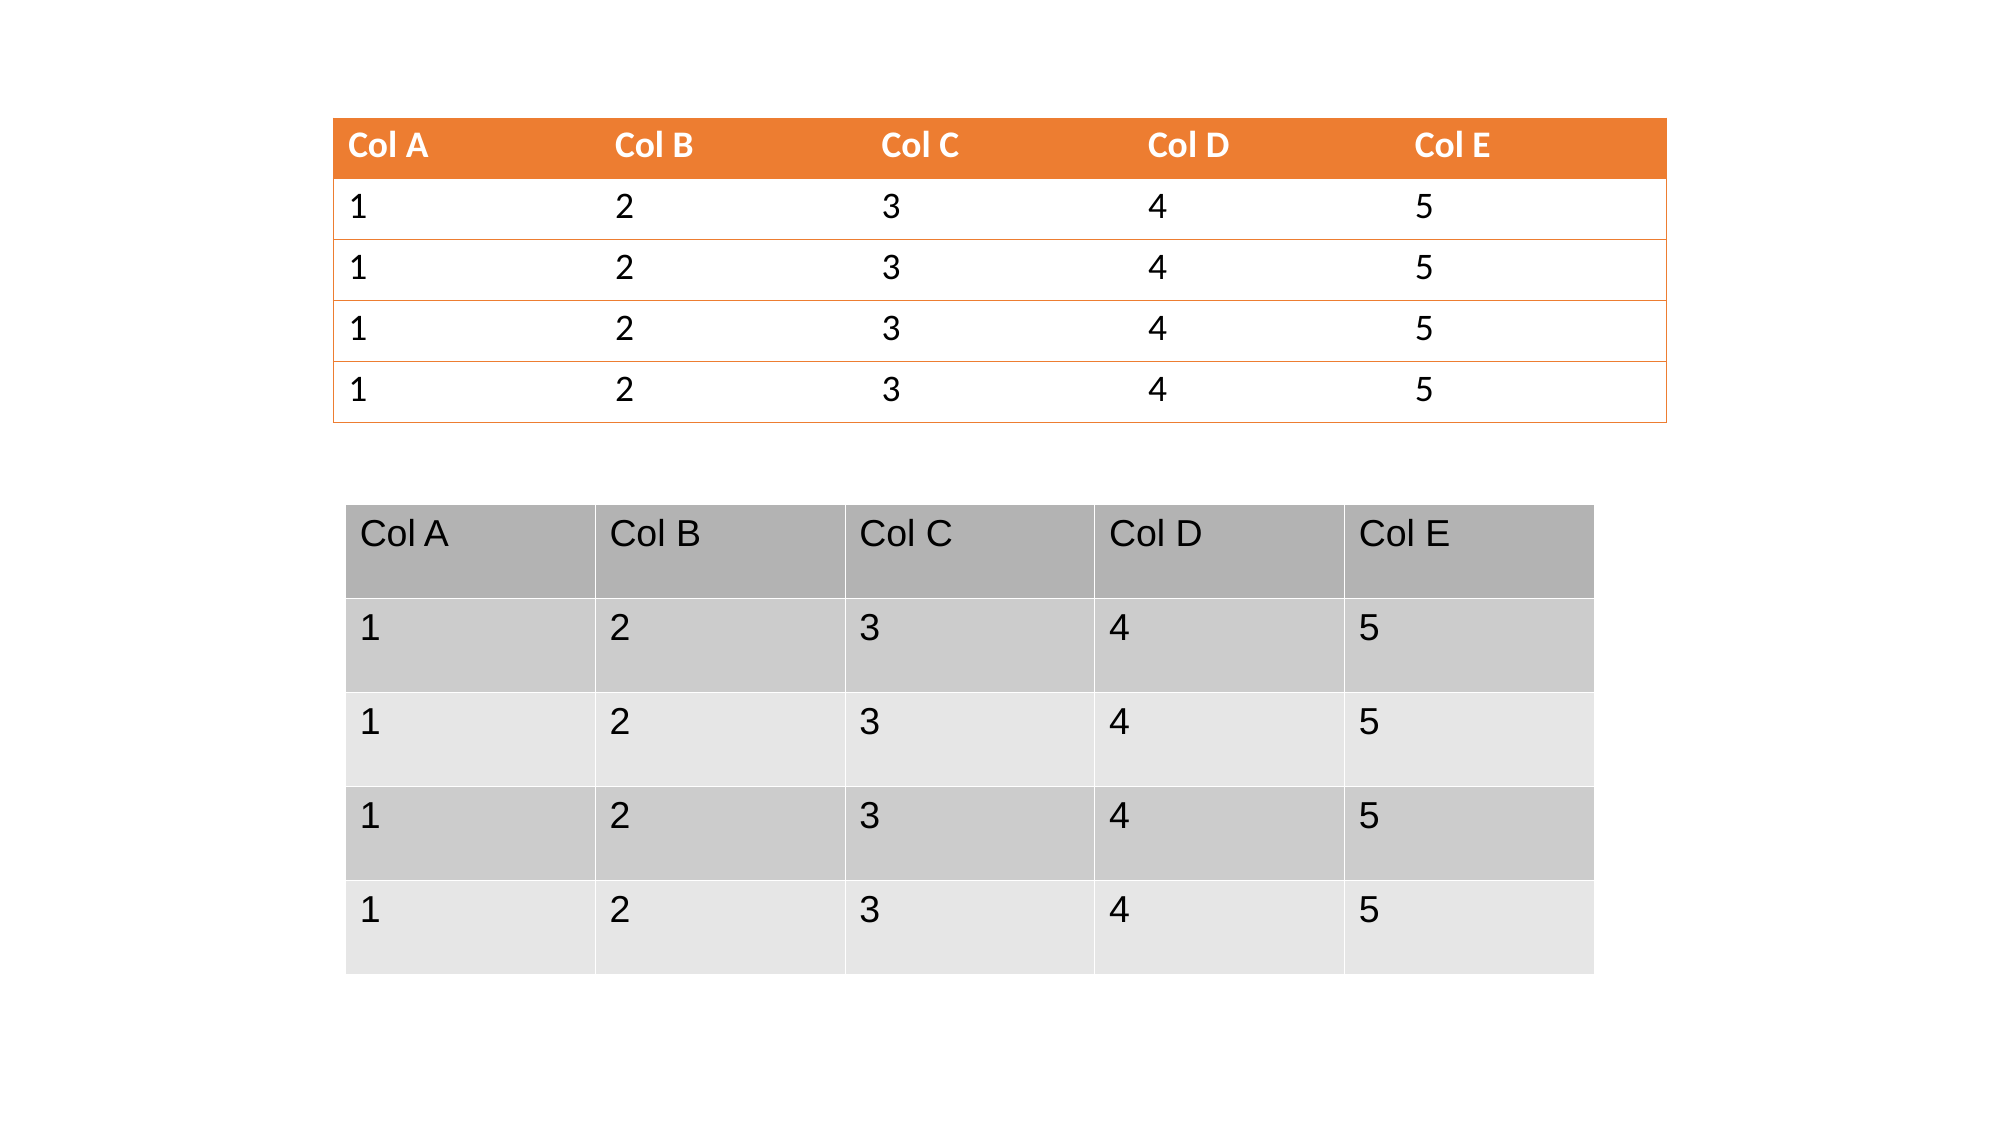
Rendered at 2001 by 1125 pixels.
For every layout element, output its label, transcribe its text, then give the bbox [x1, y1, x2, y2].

table_cell 2 [596, 693, 845, 786]
table_header Col D [1095, 505, 1344, 598]
table_cell 5 [1345, 599, 1594, 692]
table_header Col A [346, 505, 595, 598]
table_cell 3 [846, 881, 1094, 974]
table_cell 5 [1400, 301, 1666, 361]
table_cell 4 [1133, 240, 1400, 300]
table_cell 2 [596, 599, 845, 692]
table_cell 3 [846, 599, 1094, 692]
table_header Col E [1400, 119, 1666, 178]
table_cell 4 [1095, 599, 1344, 692]
table_header Col C [867, 119, 1133, 178]
table_cell 5 [1400, 240, 1666, 300]
table_header Col D [1133, 119, 1400, 178]
table_header Col A [334, 119, 600, 178]
table_cell 1 [334, 179, 600, 239]
table_cell 5 [1400, 179, 1666, 239]
table_cell 4 [1133, 179, 1400, 239]
table_cell 1 [334, 362, 600, 422]
table_cell 2 [600, 301, 867, 361]
table_header Col E [1345, 505, 1594, 598]
table_cell 1 [346, 599, 595, 692]
table_cell 5 [1400, 362, 1666, 422]
table_cell 1 [346, 693, 595, 786]
table_cell 4 [1133, 362, 1400, 422]
table_cell 4 [1095, 787, 1344, 880]
table_cell 2 [600, 362, 867, 422]
table_cell 4 [1095, 693, 1344, 786]
table_cell 3 [867, 240, 1133, 300]
table_cell 1 [346, 787, 595, 880]
table_cell 5 [1345, 787, 1594, 880]
table_header Col C [846, 505, 1094, 598]
table_cell 1 [346, 881, 595, 974]
table_cell 3 [846, 787, 1094, 880]
table_cell 4 [1133, 301, 1400, 361]
table_cell 5 [1345, 693, 1594, 786]
table_cell 3 [846, 693, 1094, 786]
table_cell 2 [596, 787, 845, 880]
table_cell 2 [600, 179, 867, 239]
table_cell 3 [867, 301, 1133, 361]
table_header Col B [596, 505, 845, 598]
table_cell 4 [1095, 881, 1344, 974]
table_cell 1 [334, 240, 600, 300]
table_cell 5 [1345, 881, 1594, 974]
table_cell 3 [867, 179, 1133, 239]
table_header Col B [600, 119, 867, 178]
table_cell 2 [600, 240, 867, 300]
table_cell 3 [867, 362, 1133, 422]
table_cell 2 [596, 881, 845, 974]
table_cell 1 [334, 301, 600, 361]
